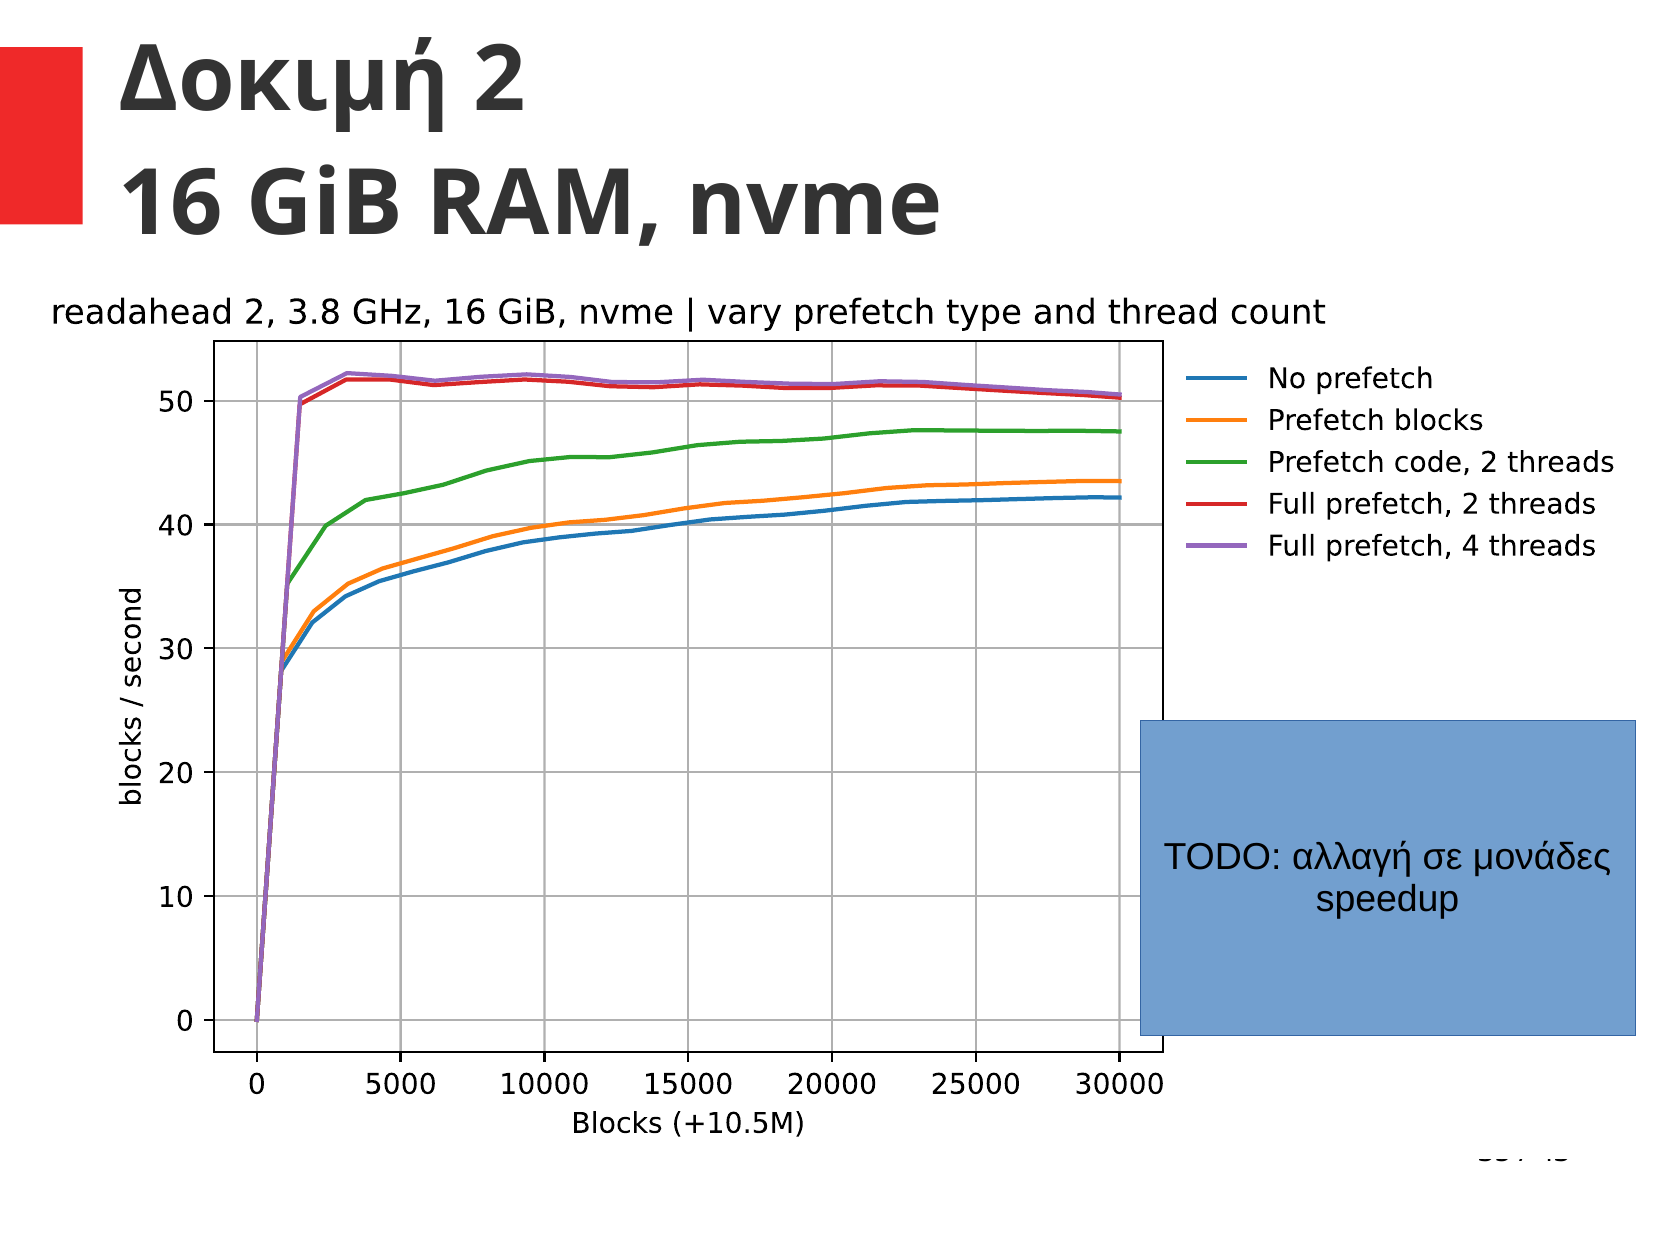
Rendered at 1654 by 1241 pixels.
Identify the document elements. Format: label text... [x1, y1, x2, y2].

text_box TODO: αλλαγή σε μονάδες speedup [1140, 720, 1636, 1036]
picture [29, 275, 1648, 1161]
title Δοκιμή 2 16 GiB RAM, nvme [118, 30, 1606, 245]
